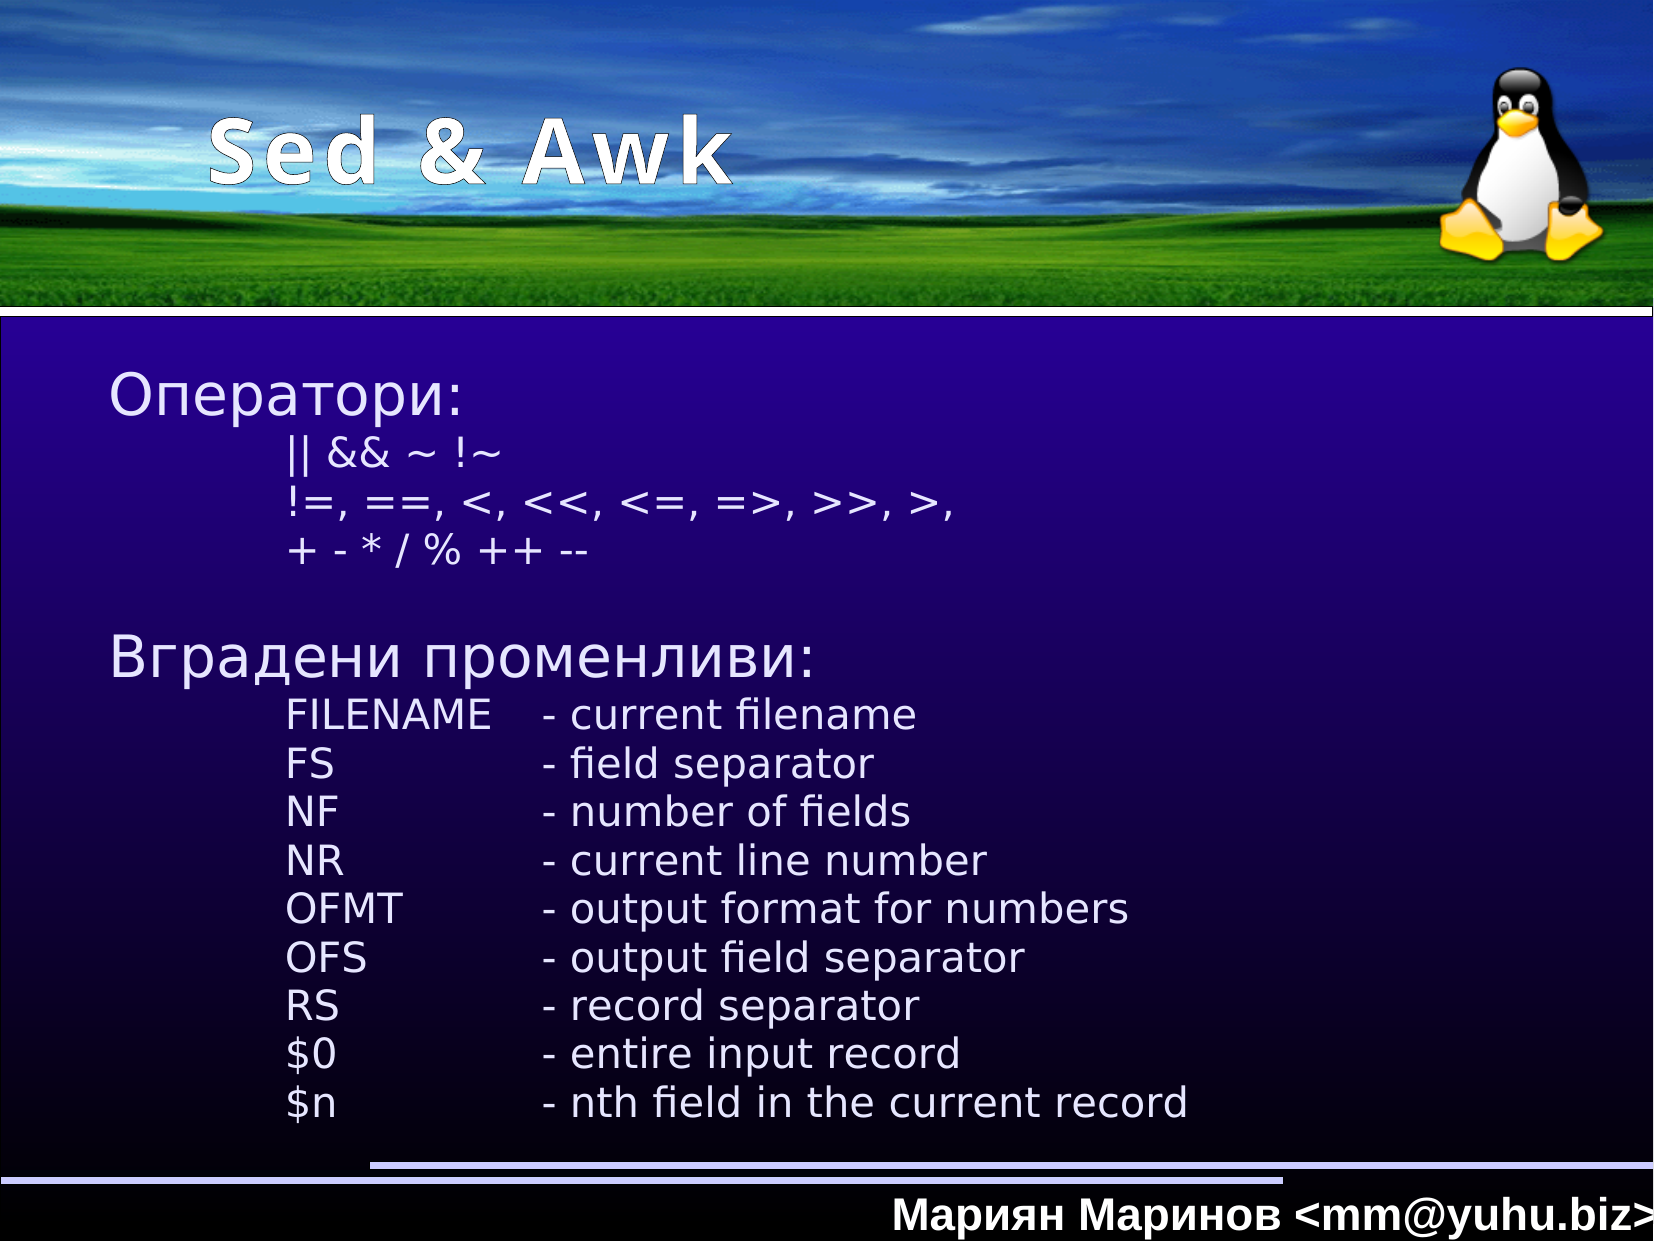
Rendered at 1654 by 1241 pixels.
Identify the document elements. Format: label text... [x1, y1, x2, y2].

text_box Мариян Маринов <mm@yuhu.biz> [891, 1189, 1653, 1241]
picture [0, 0, 1653, 306]
list Оператори: || && ~ !~ !=, ==, <, <<, <=, =>, >>, >, + - * / % ++ -- Вградени променливи: FILENAME - current filename FS - field separator NF - number of fields NR - current line number OFMT - output format for numbers OFS - output field separator RS - record separator $0 - entire input record $n - nth field in the current record [36, 361, 1464, 1128]
title Sed & Awk [206, 44, 1416, 252]
text_box [0, 306, 1653, 1224]
